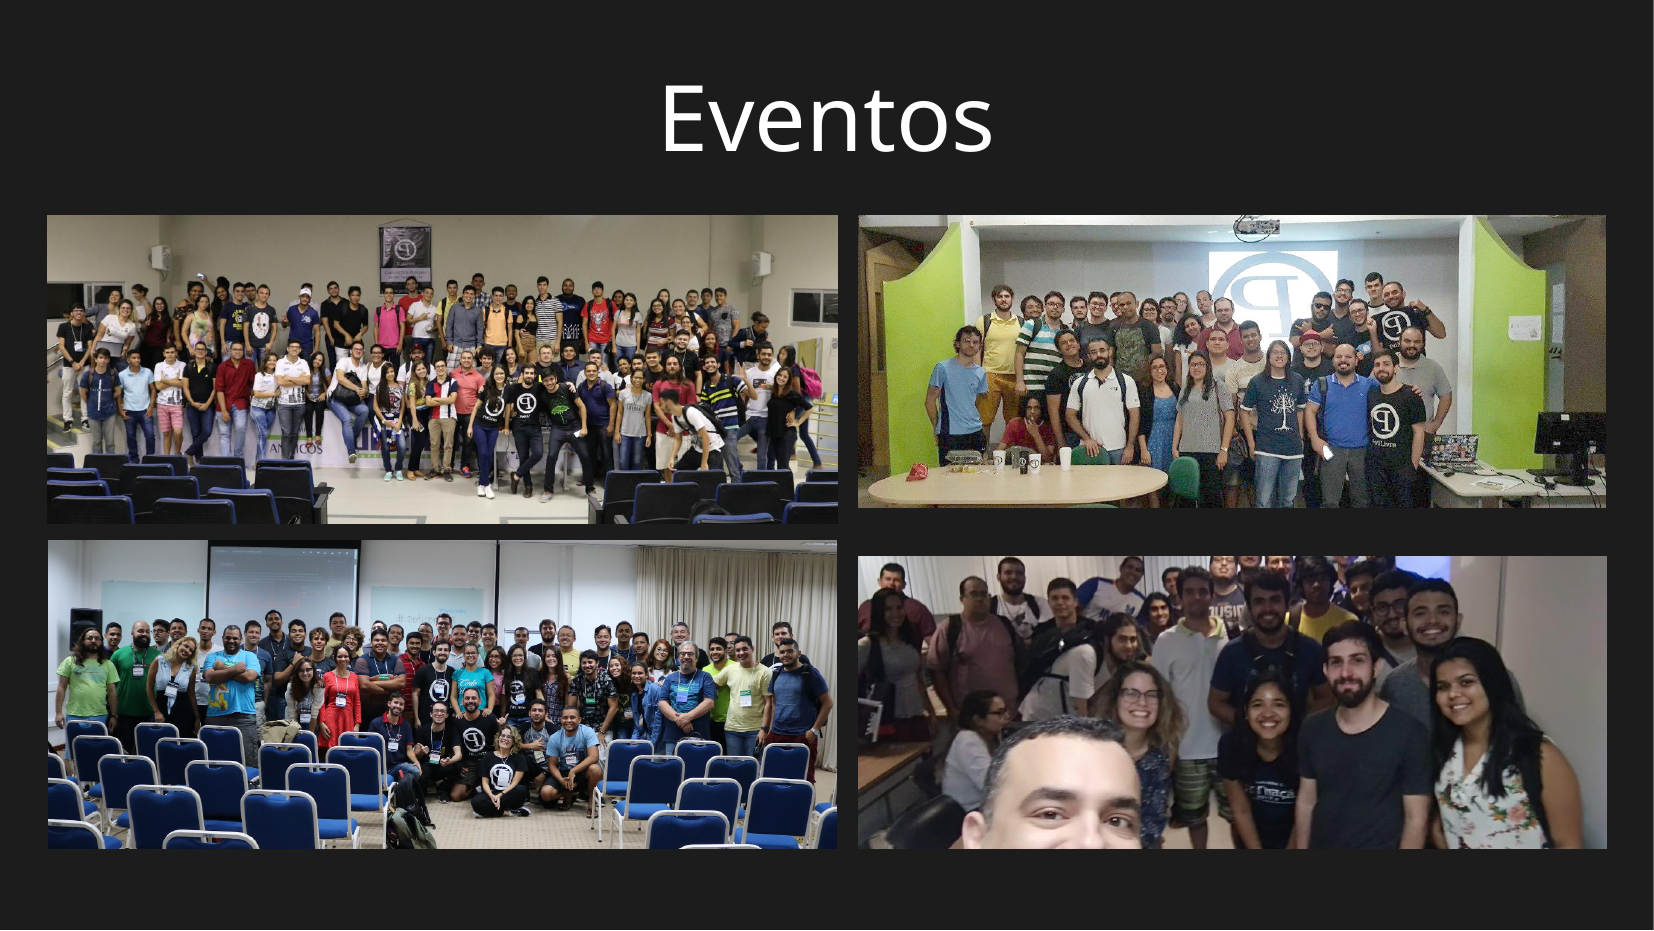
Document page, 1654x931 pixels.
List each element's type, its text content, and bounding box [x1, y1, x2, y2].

picture [48, 540, 837, 849]
picture [858, 215, 1606, 508]
picture [858, 556, 1607, 849]
picture [47, 215, 838, 524]
text_box Eventos [82, 37, 1571, 193]
